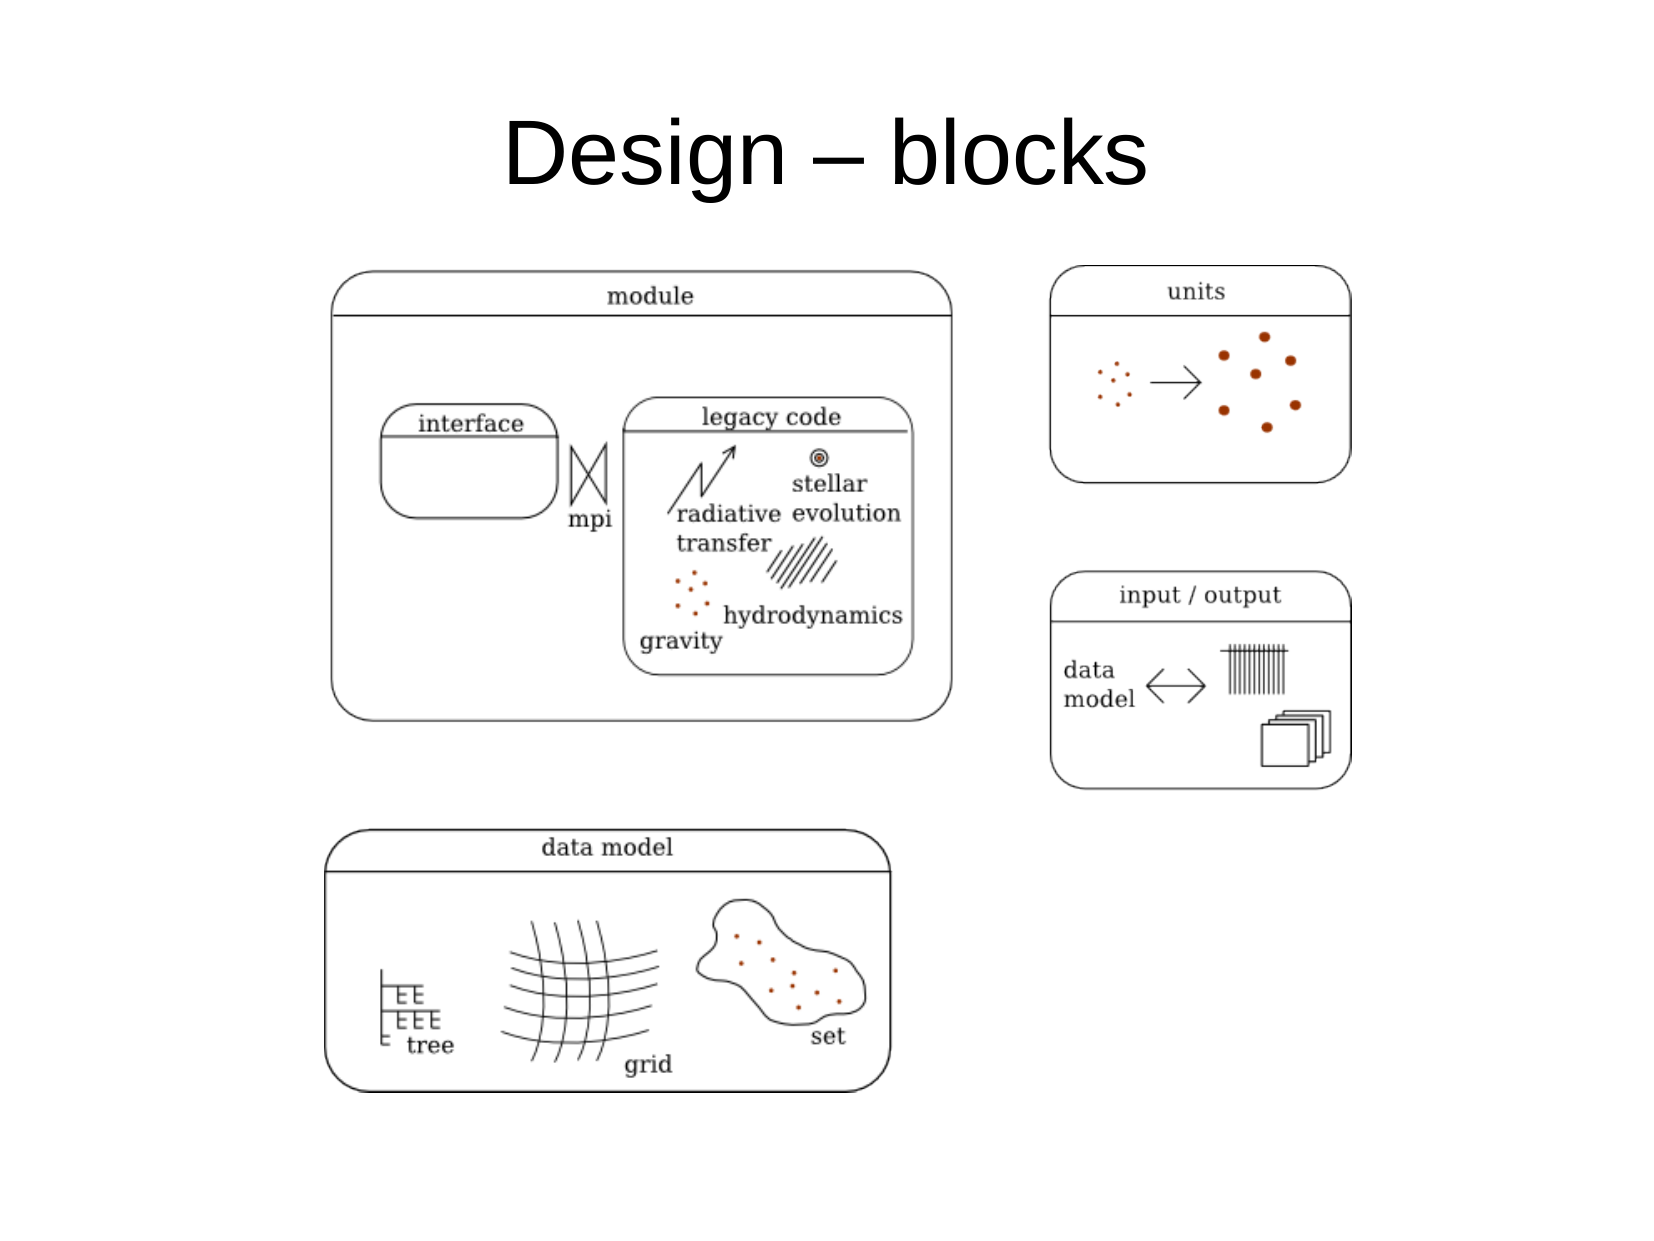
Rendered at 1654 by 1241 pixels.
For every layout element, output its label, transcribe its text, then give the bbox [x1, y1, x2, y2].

title Design – blocks [82, 49, 1571, 257]
picture [324, 265, 1352, 1093]
